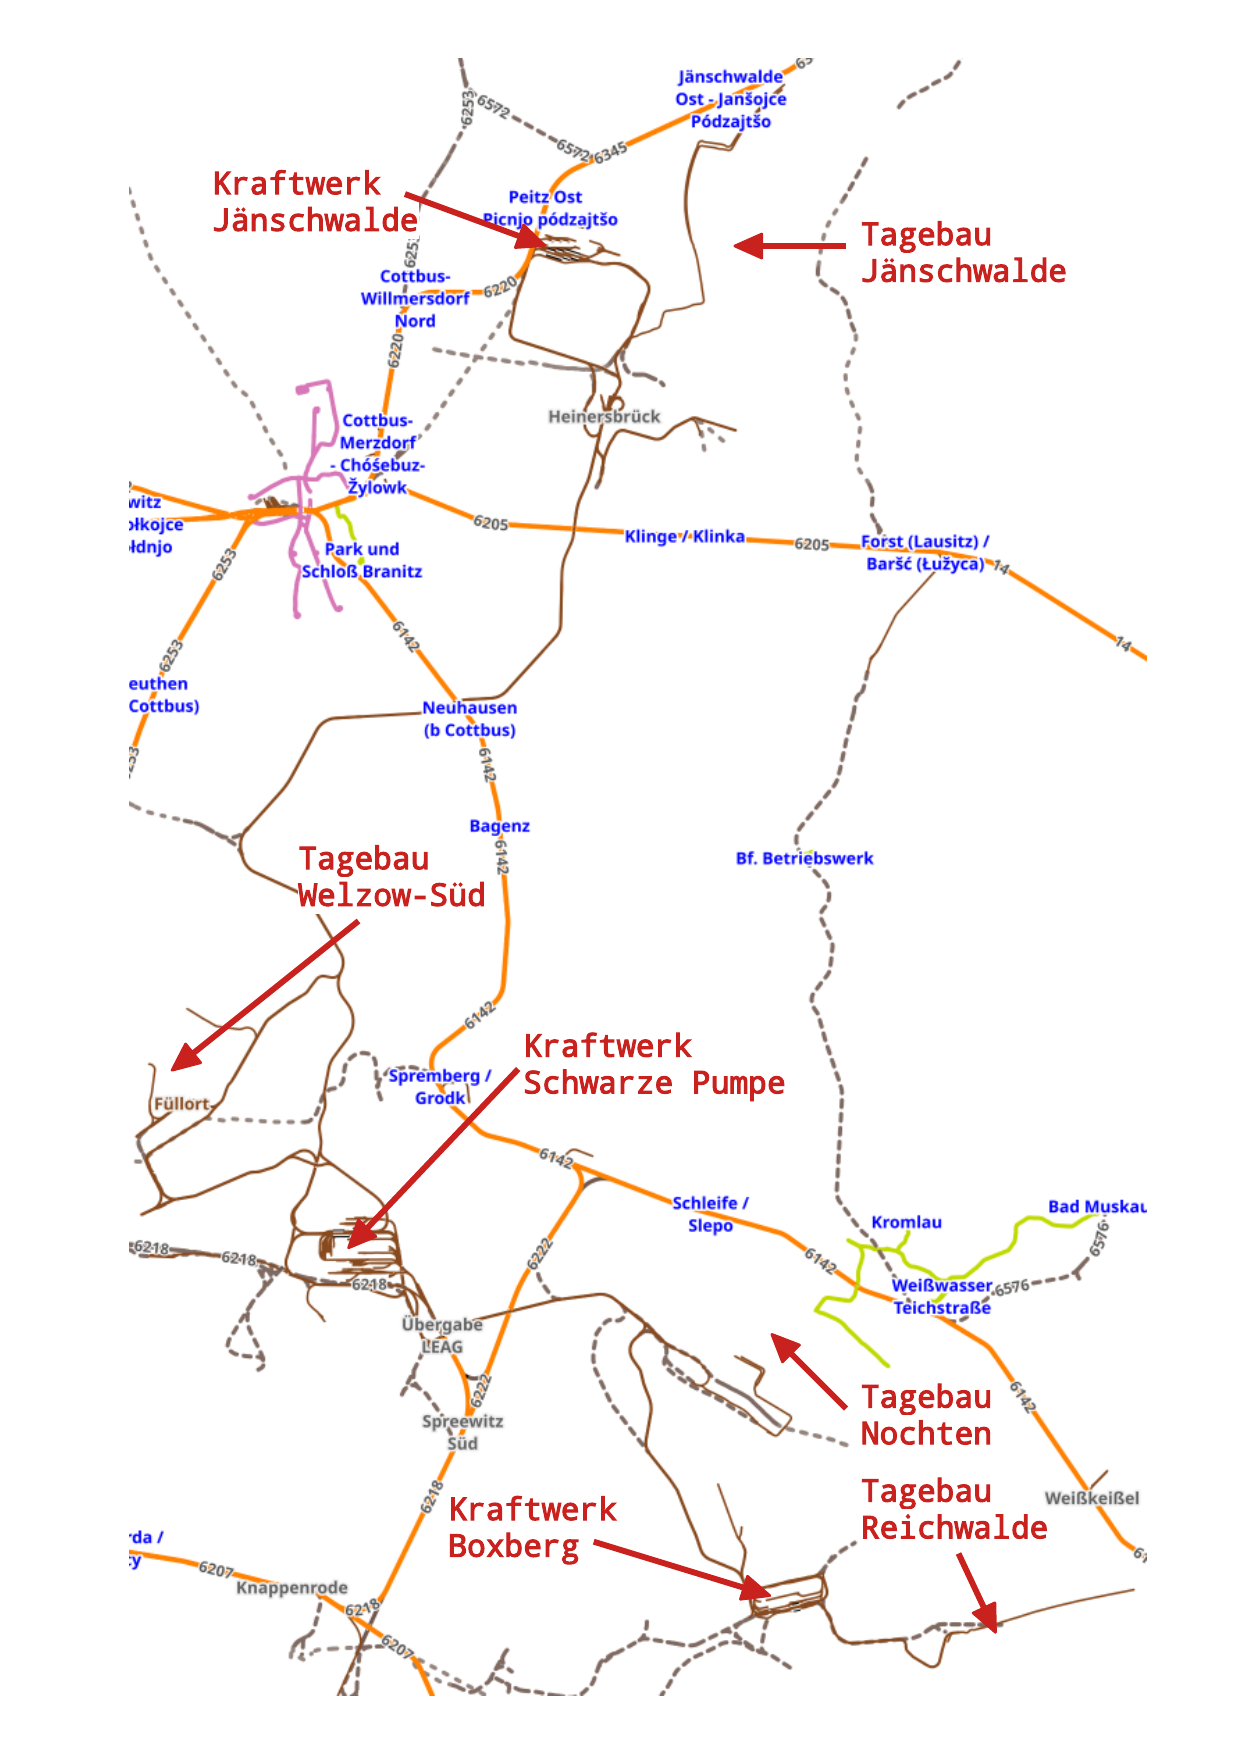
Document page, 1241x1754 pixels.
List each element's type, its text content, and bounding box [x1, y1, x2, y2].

text_box Tagebau Reichwalde [846, 1465, 1064, 1554]
picture [129, 58, 1147, 1696]
text_box Tagebau Jänschwalde [846, 208, 1082, 297]
text_box Tagebau Nochten [846, 1371, 1007, 1460]
text_box Kraftwerk Schwarze Pumpe [508, 1020, 801, 1109]
text_box Kraftwerk Jänschwalde [197, 157, 434, 247]
text_box Kraftwerk Boxberg [433, 1483, 632, 1572]
text_box Tagebau Welzow-Süd [283, 832, 501, 922]
